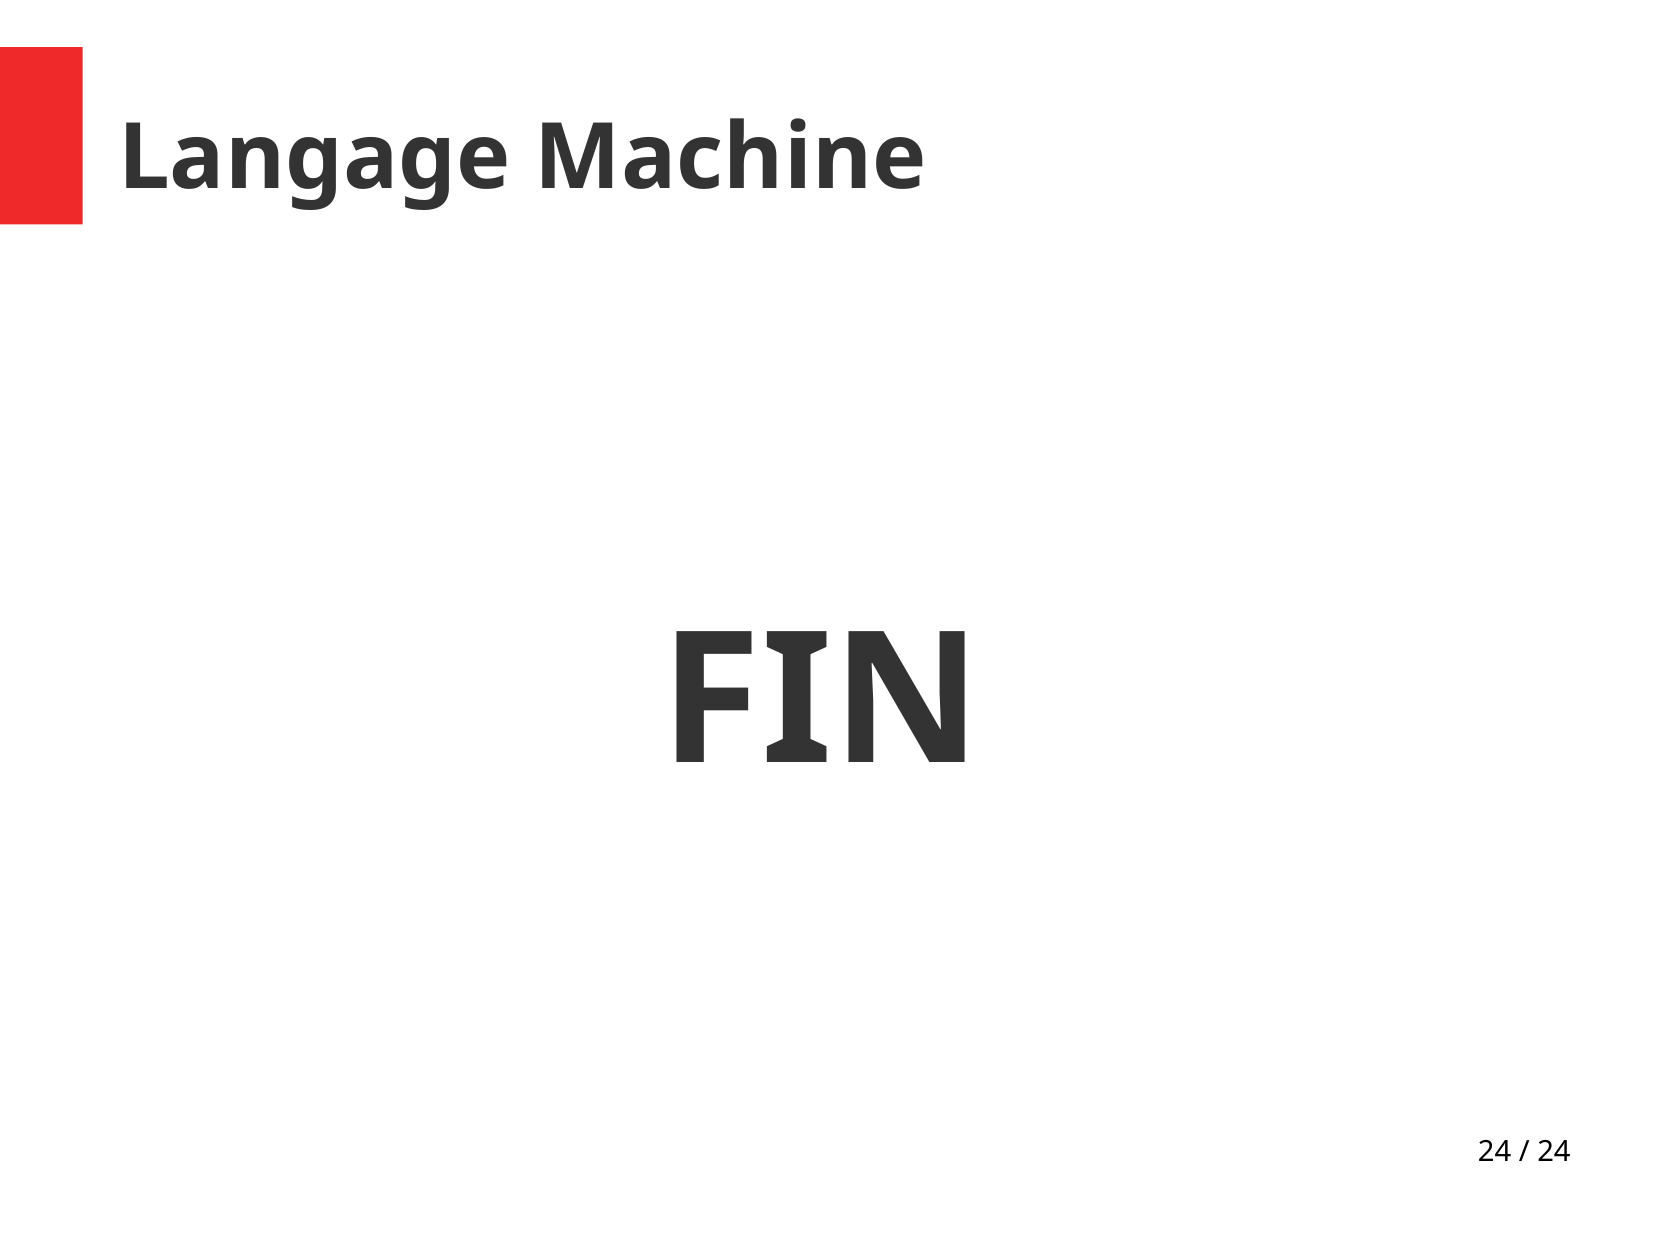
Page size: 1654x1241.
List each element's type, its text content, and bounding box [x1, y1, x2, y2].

list FIN [35, 566, 1524, 1074]
title Langage Machine [118, 45, 1571, 260]
